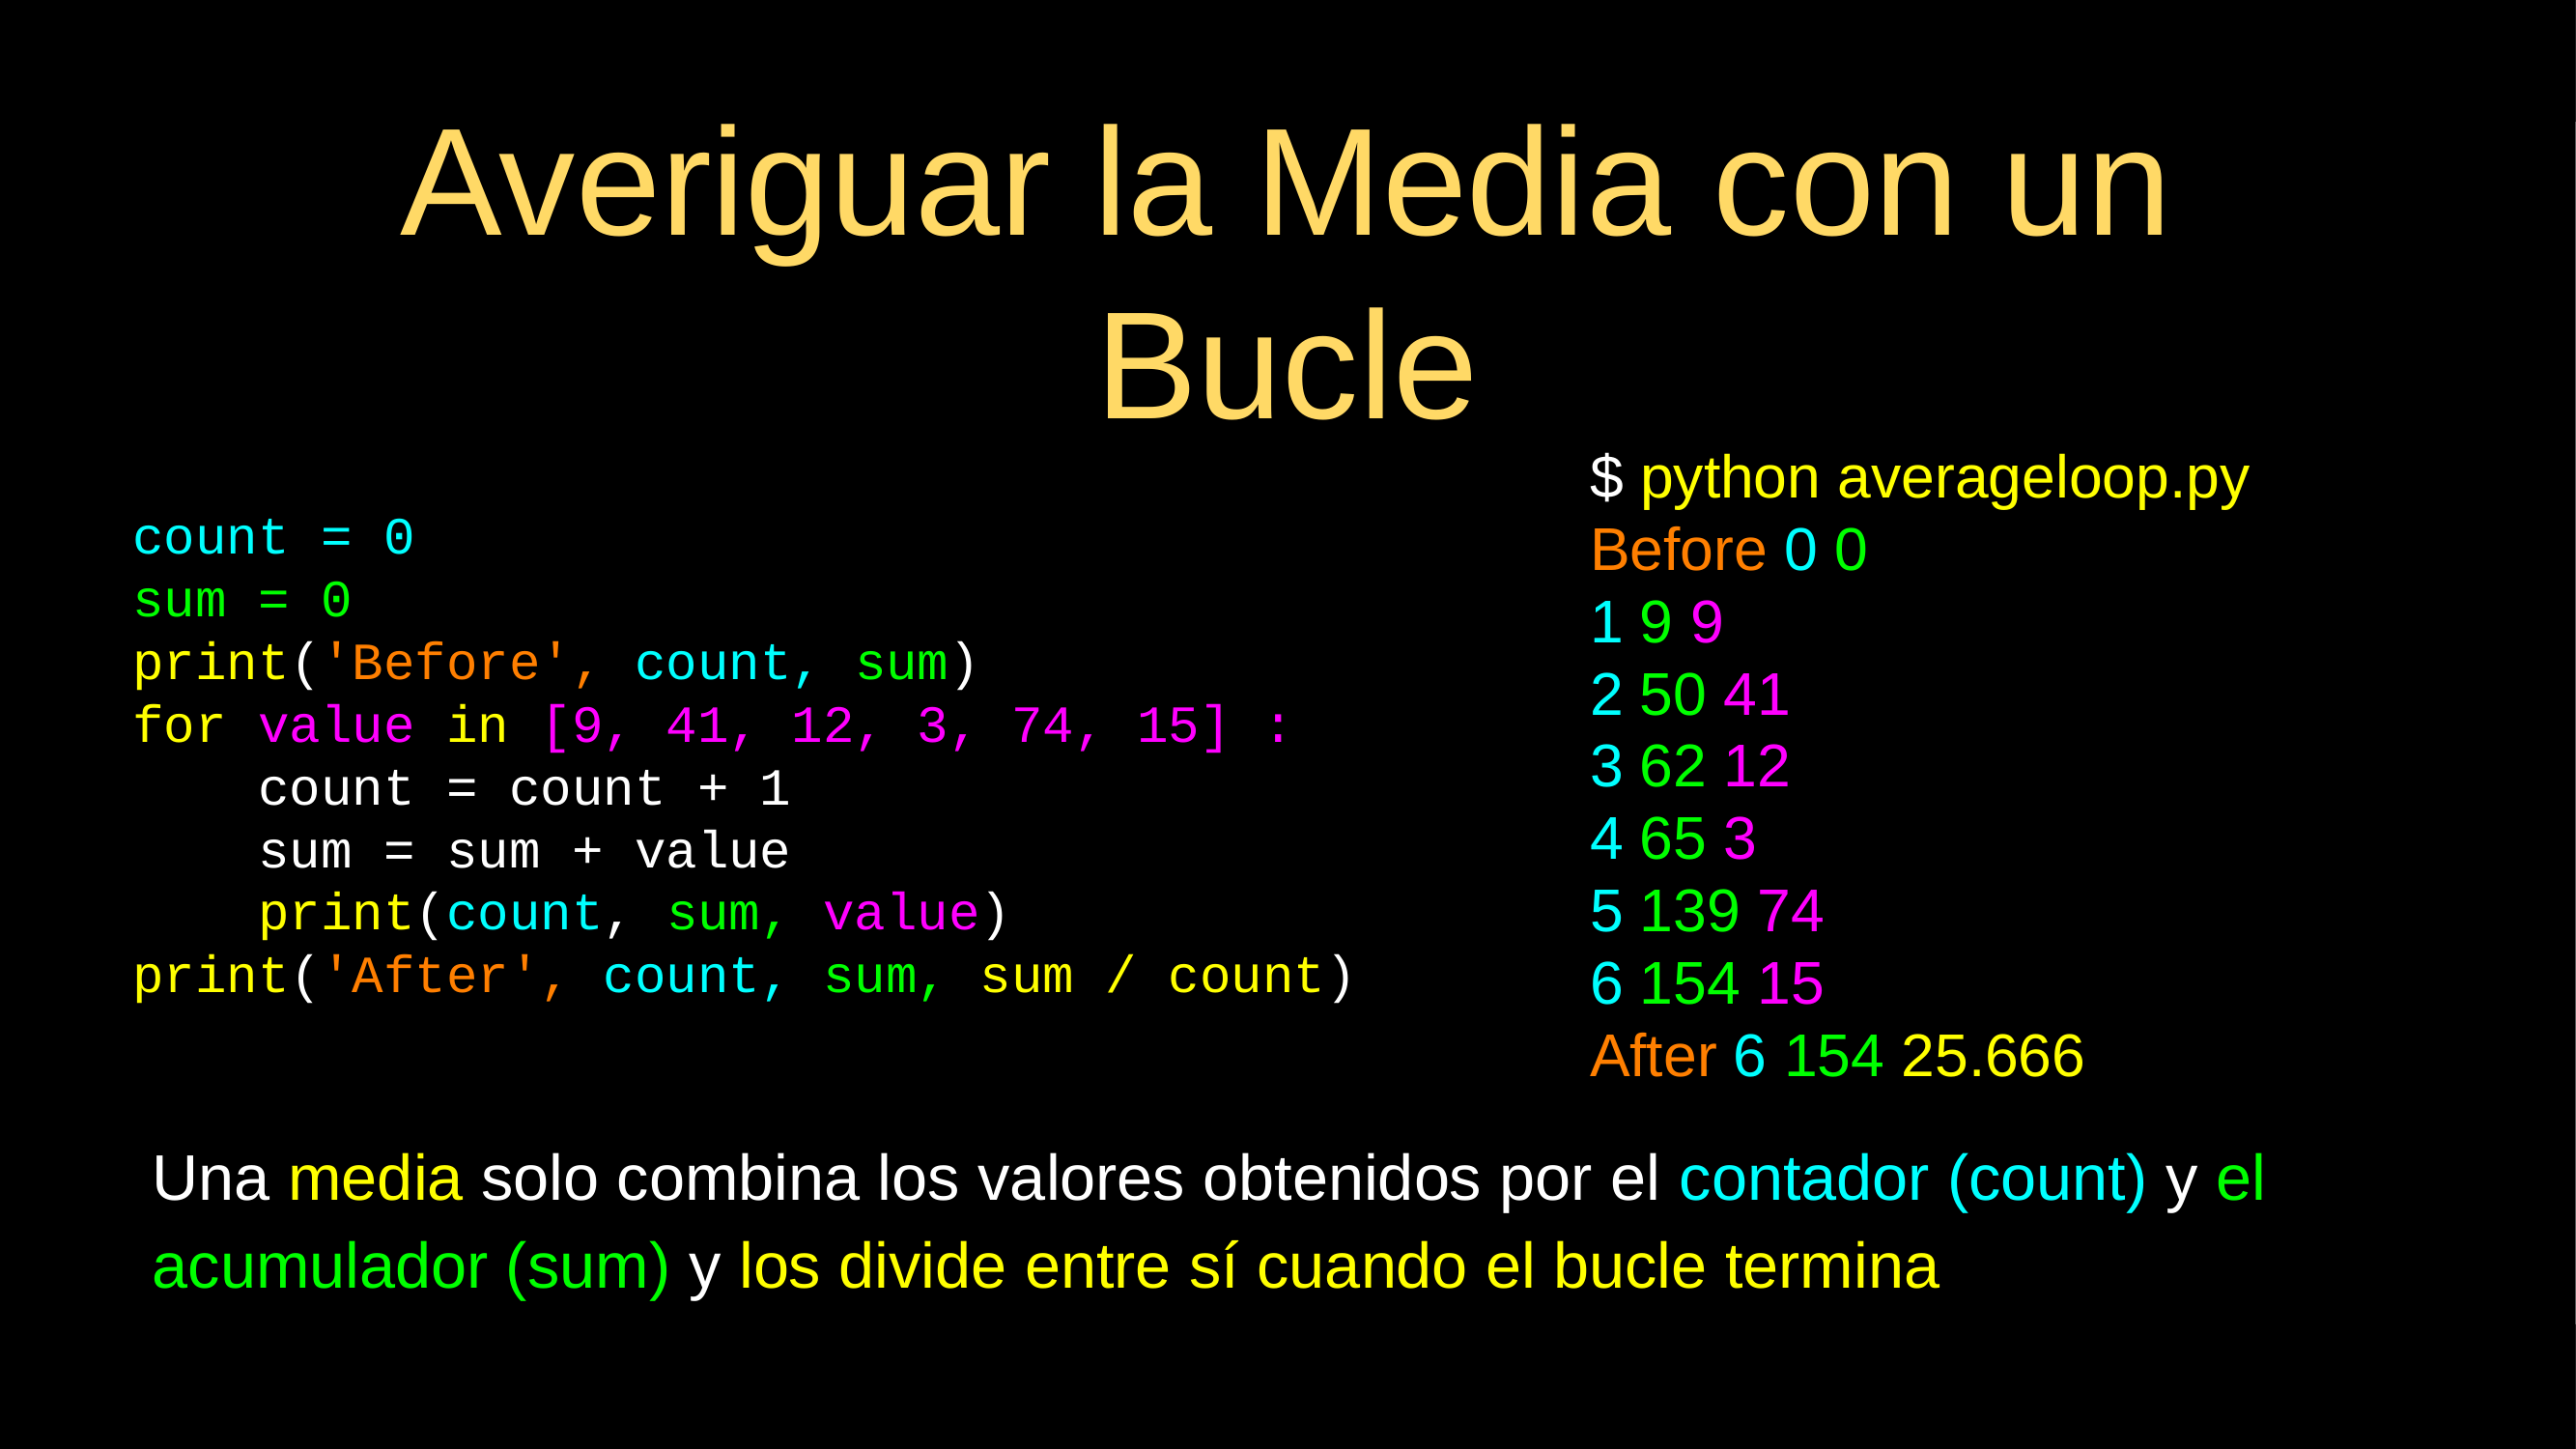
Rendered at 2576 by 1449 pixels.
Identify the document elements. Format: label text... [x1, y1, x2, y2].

title Averiguar la Media con un Bucle [183, 129, 2391, 403]
text_box Una media solo combina los valores obtenidos por el contador (count) y el acumulador (sum) y los divide entre sí cuando el bucle termina [152, 1122, 2465, 1303]
text_box count = 0 sum = 0 print('Before', count, sum) for value in [9, 41, 12, 3, 74, 15] : count = count + 1 sum = sum + value print(count, sum, value) print('After', count, sum, sum / count) [132, 430, 1399, 1075]
text_box $ python averageloop.py Before 0 0 1 9 9 2 50 41 3 62 12 4 65 3 5 139 74 6 154 15 After 6 154 25.666 [1590, 386, 2309, 1122]
